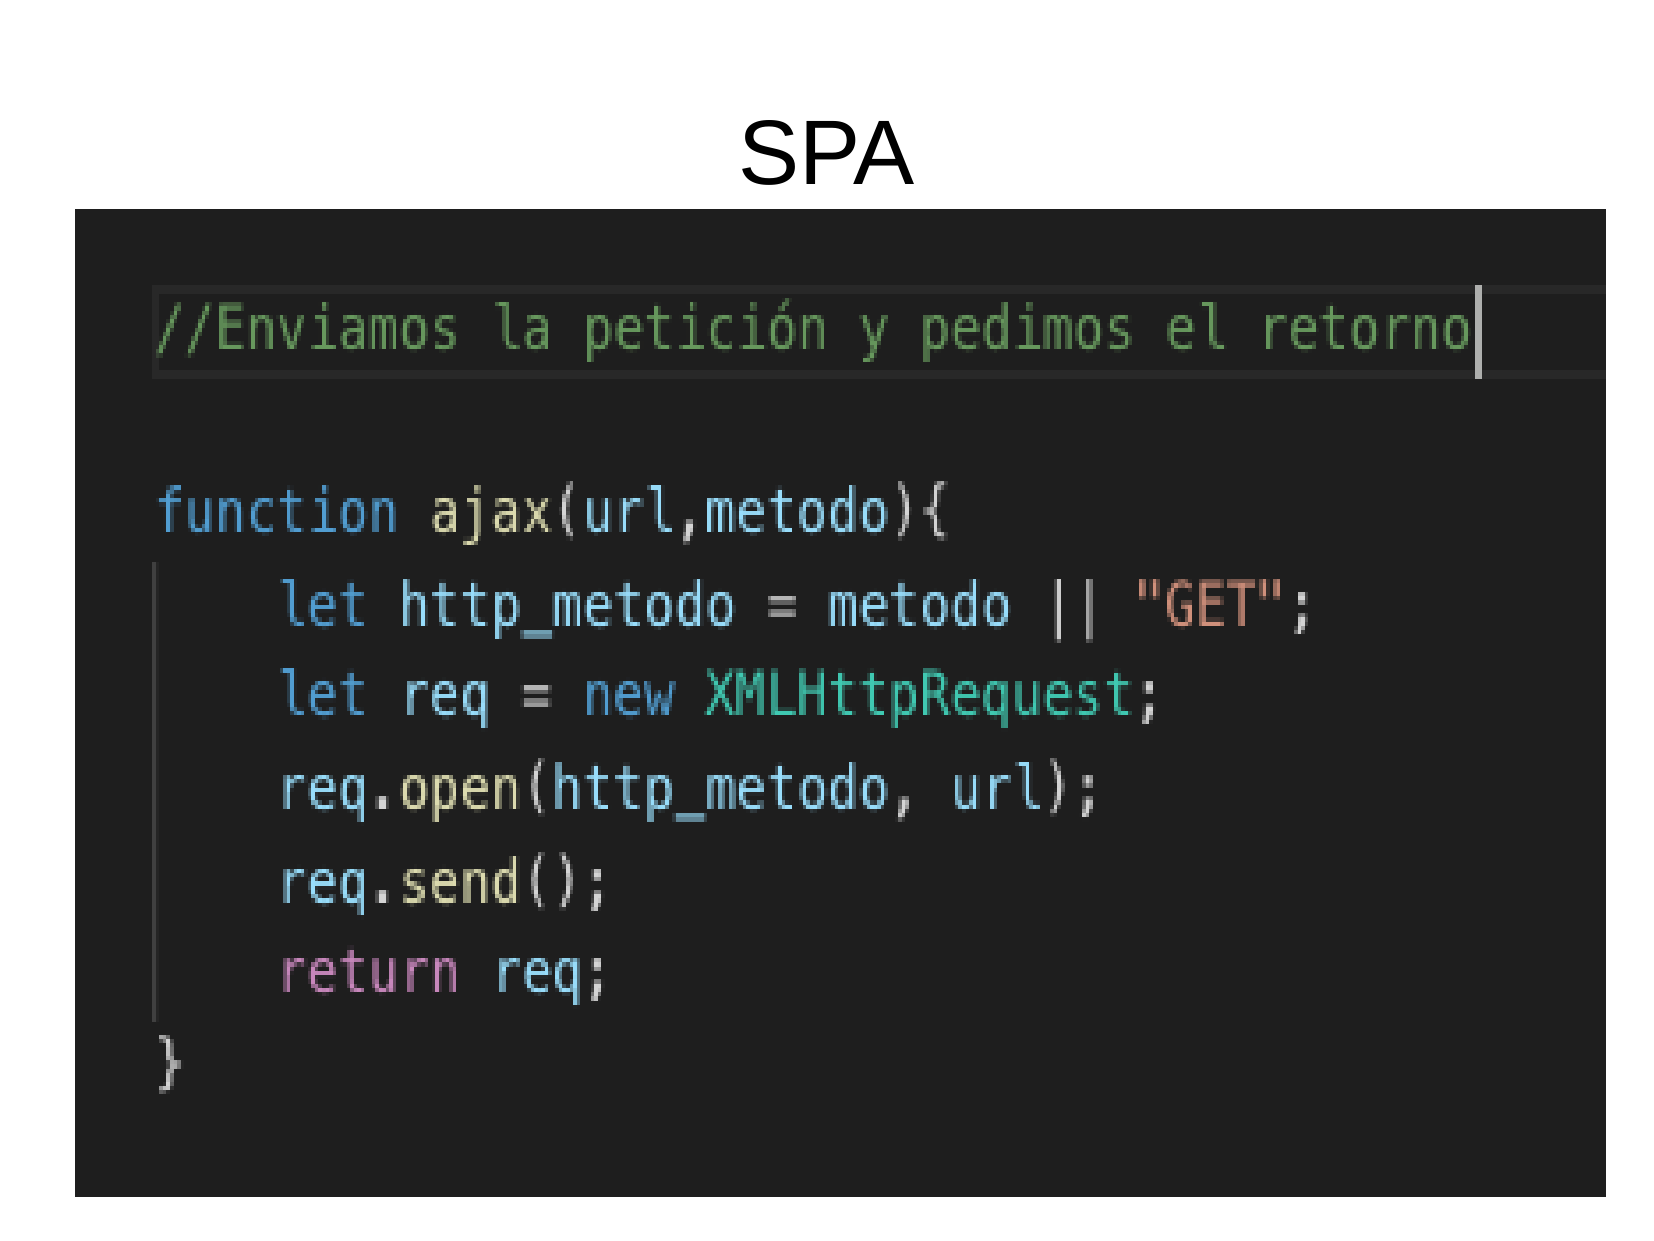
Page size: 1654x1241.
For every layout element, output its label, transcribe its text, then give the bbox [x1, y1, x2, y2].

picture [75, 209, 1606, 1198]
title SPA [82, 49, 1571, 209]
